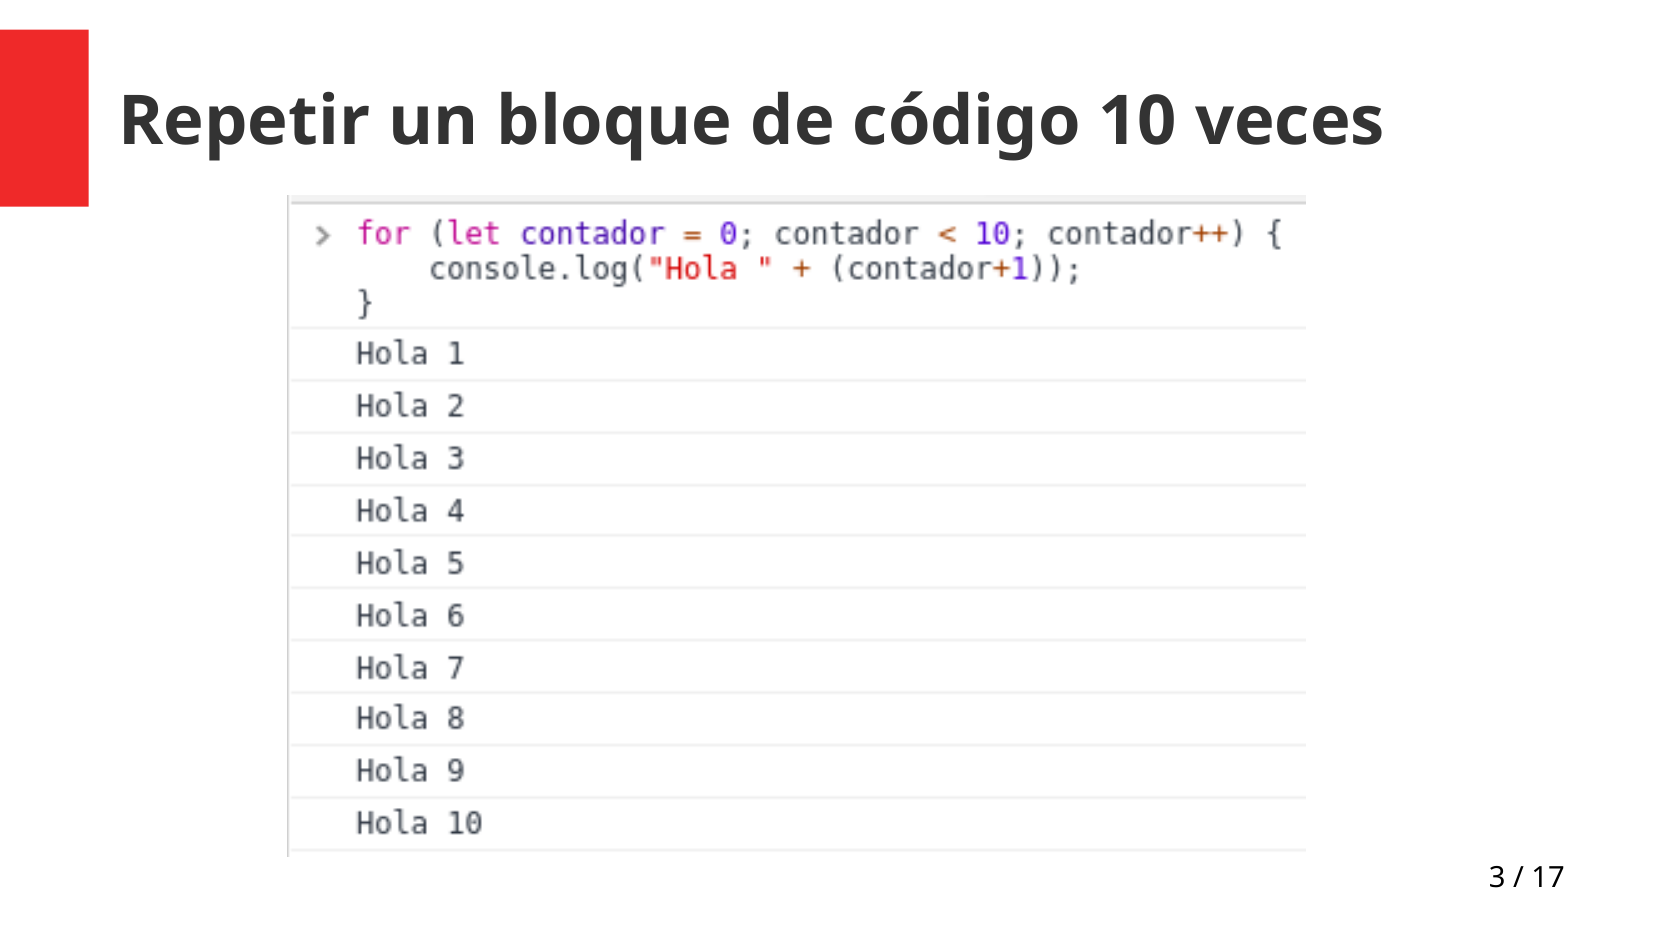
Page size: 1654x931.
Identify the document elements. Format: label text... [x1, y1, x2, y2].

picture [287, 195, 1306, 857]
title Repetir un bloque de código 10 veces [118, 29, 1595, 207]
